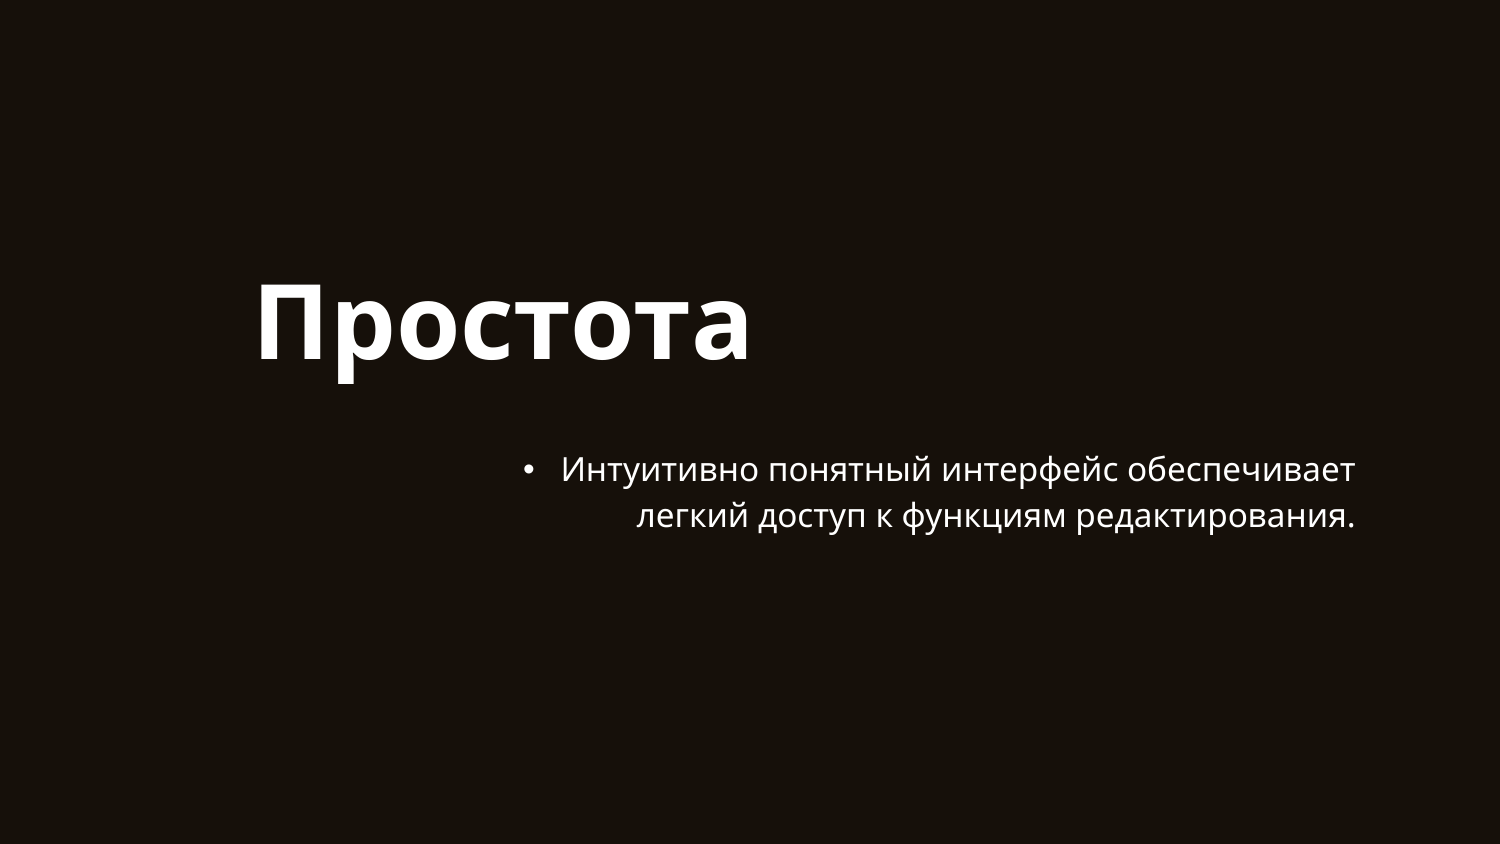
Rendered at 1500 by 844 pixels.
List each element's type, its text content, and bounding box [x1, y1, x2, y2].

title Простота [237, 101, 1372, 405]
subtitle Интуитивно понятный интерфейс обеспечивает легкий доступ к функциям редактирования. [442, 431, 1372, 743]
